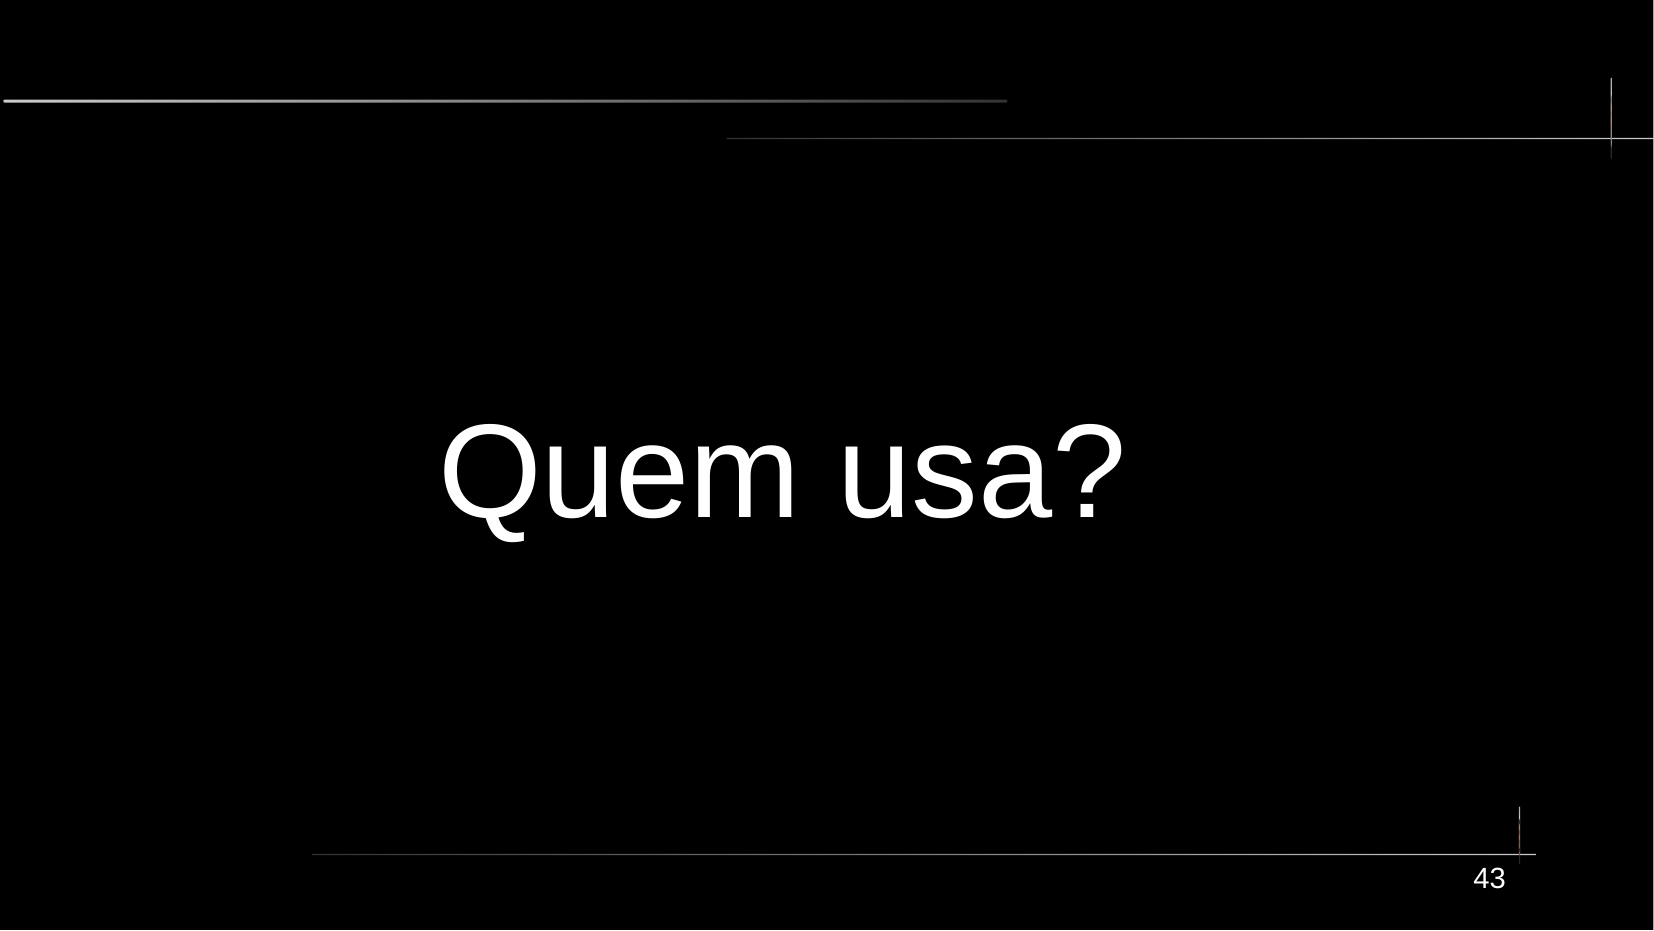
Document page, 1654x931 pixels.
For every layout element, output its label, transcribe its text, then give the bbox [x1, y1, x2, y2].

subtitle Quem usa? [0, 225, 1565, 718]
